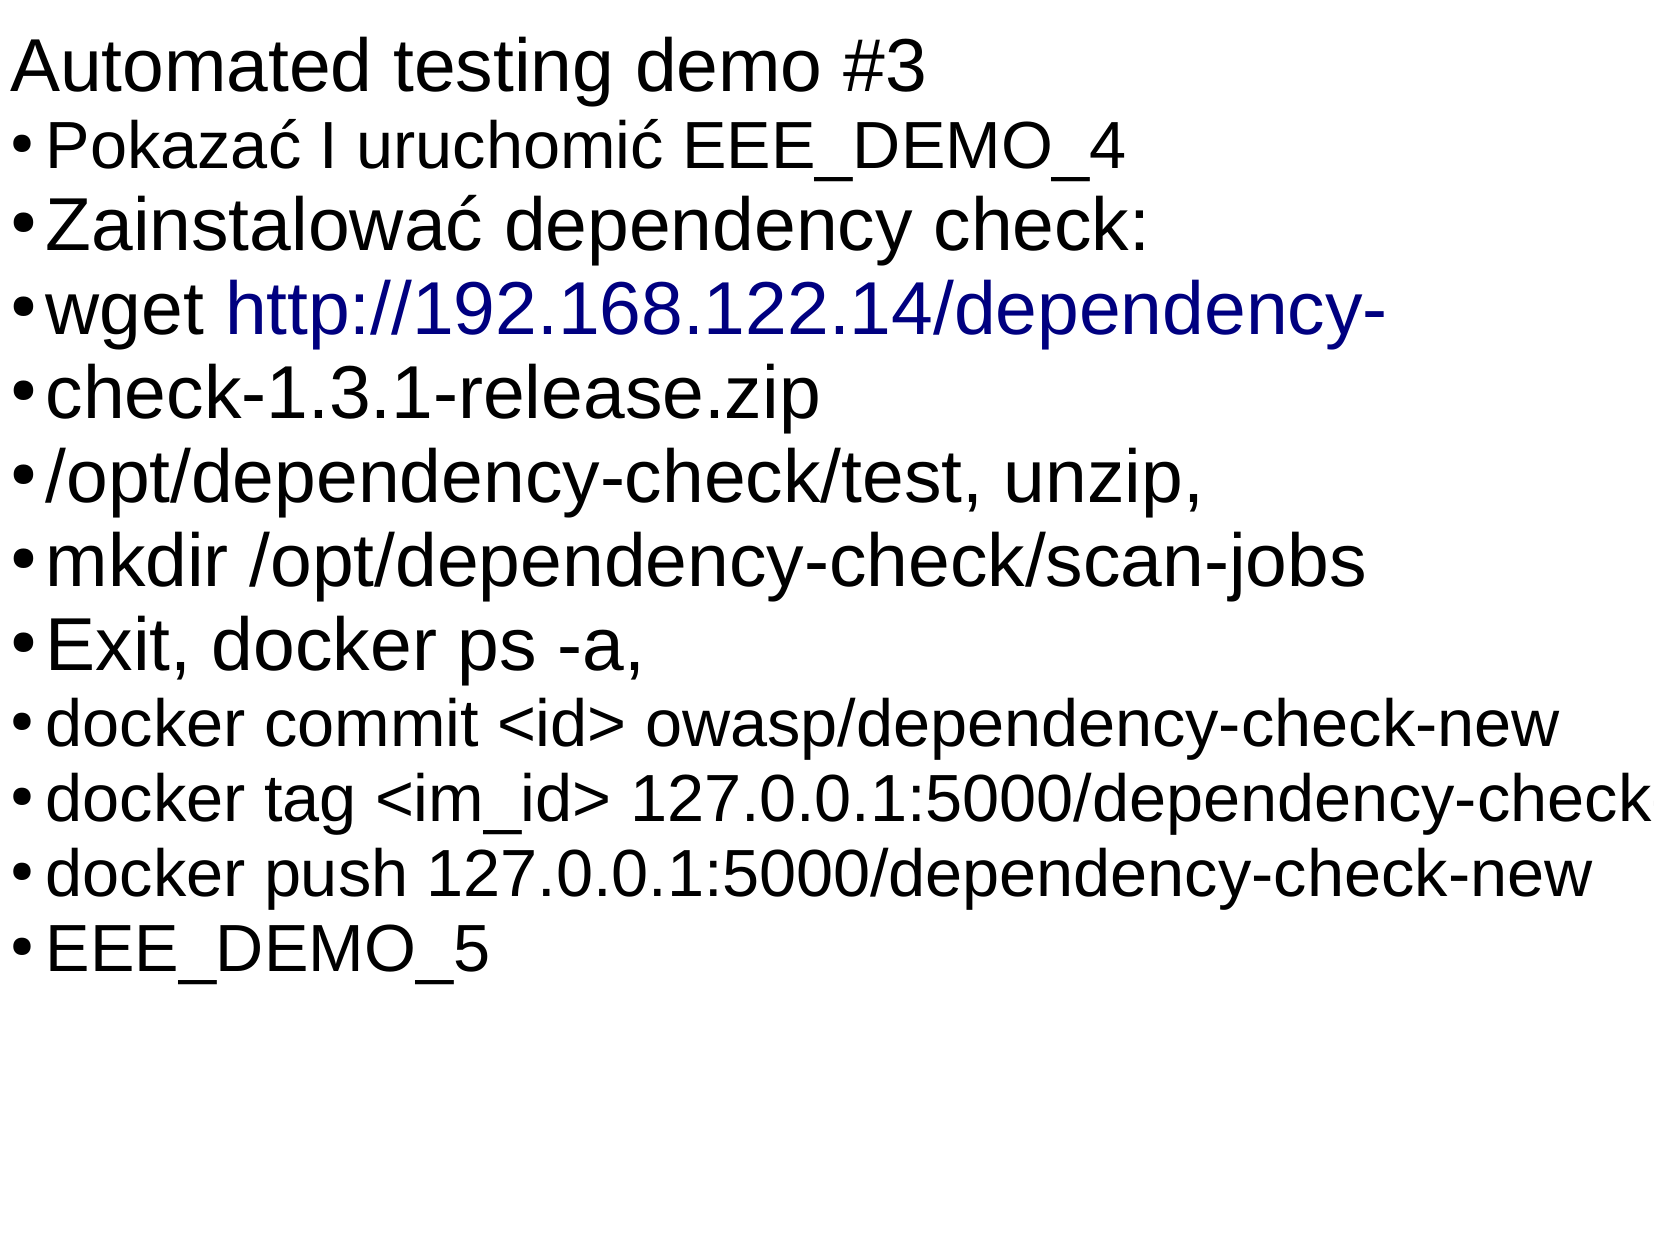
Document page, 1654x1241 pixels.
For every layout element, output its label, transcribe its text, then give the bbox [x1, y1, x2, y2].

text_box Automated testing demo #3 Pokazać I uruchomić EEE_DEMO_4 Zainstalować dependency check: wget http://192.168.122.14/dependency- check-1.3.1-release.zip /opt/dependency-check/test, unzip, mkdir /opt/dependency-check/scan-jobs Exit, docker ps -a, docker commit <id> owasp/dependency-check-new docker tag <im_id> 127.0.0.1:5000/dependency-check-new docker push 127.0.0.1:5000/dependency-check-new EEE_DEMO_5 [0, 16, 1654, 993]
